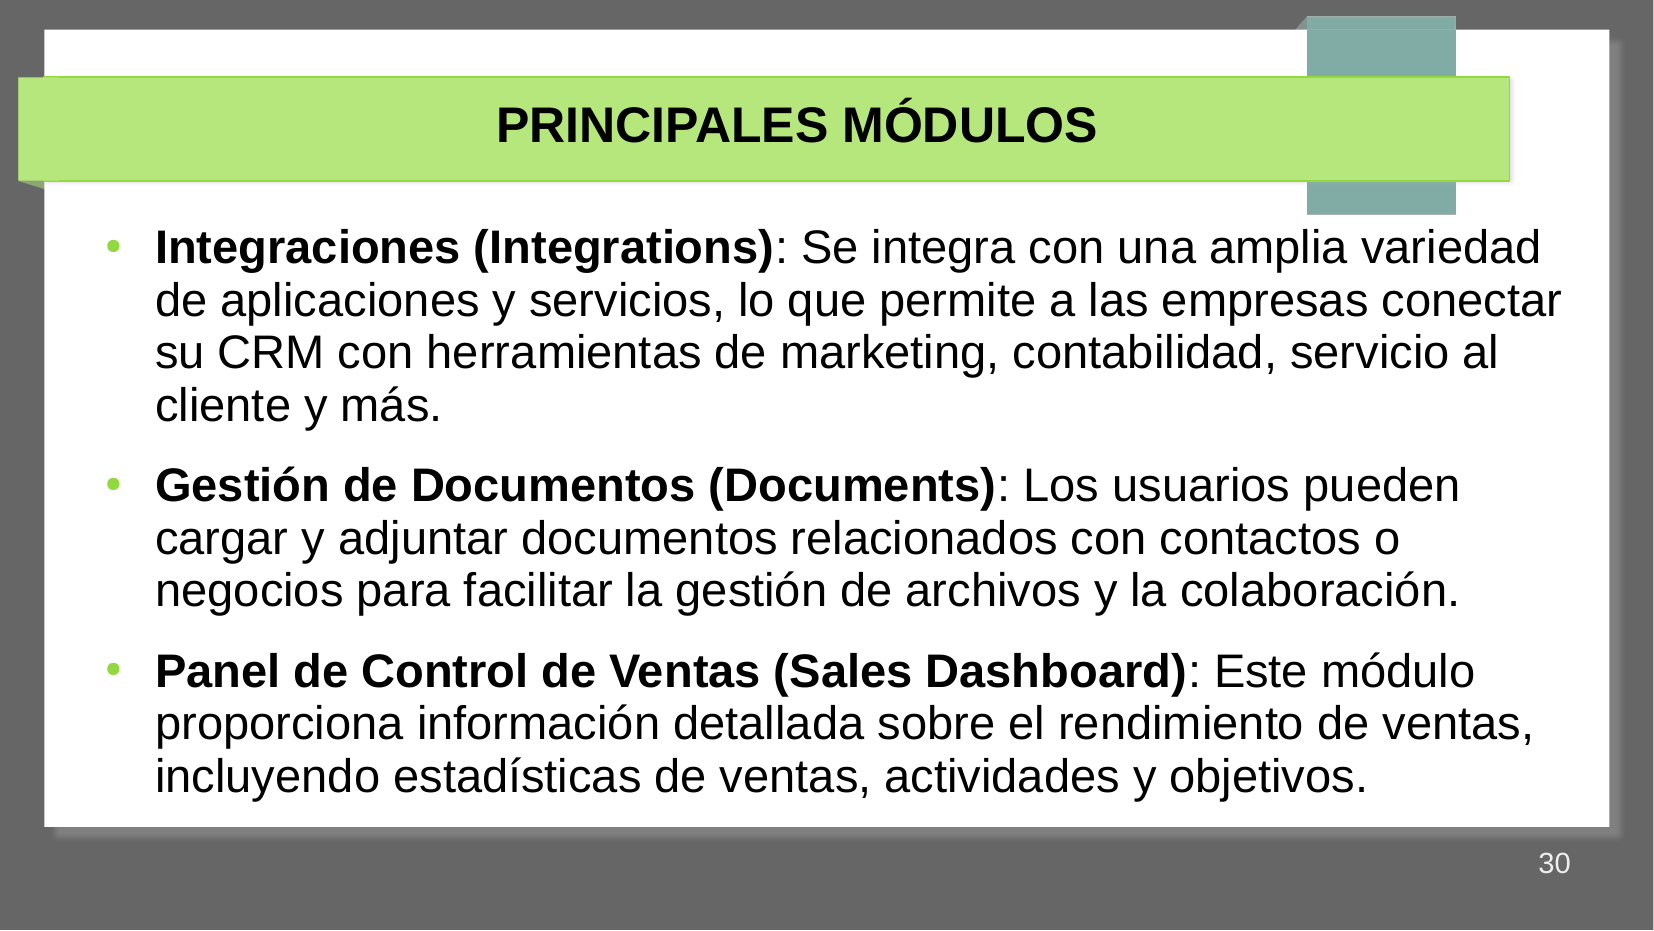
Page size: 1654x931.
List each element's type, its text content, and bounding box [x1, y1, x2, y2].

list Integraciones (Integrations): Se integra con una amplia variedad de aplicaciones y servicios, lo que permite a las empresas conectar su CRM con herramientas de marketing, contabilidad, servicio al cliente y más. Gestión de Documentos (Documents): Los usuarios pueden cargar y adjuntar documentos relacionados con contactos o negocios para facilitar la gestión de archivos y la colaboración. Panel de Control de Ventas (Sales Dashboard): Este módulo proporciona información detallada sobre el rendimiento de ventas, incluyendo estadísticas de ventas, actividades y objetivos. [88, 221, 1565, 813]
title PRINCIPALES MÓDULOS [88, 73, 1506, 178]
